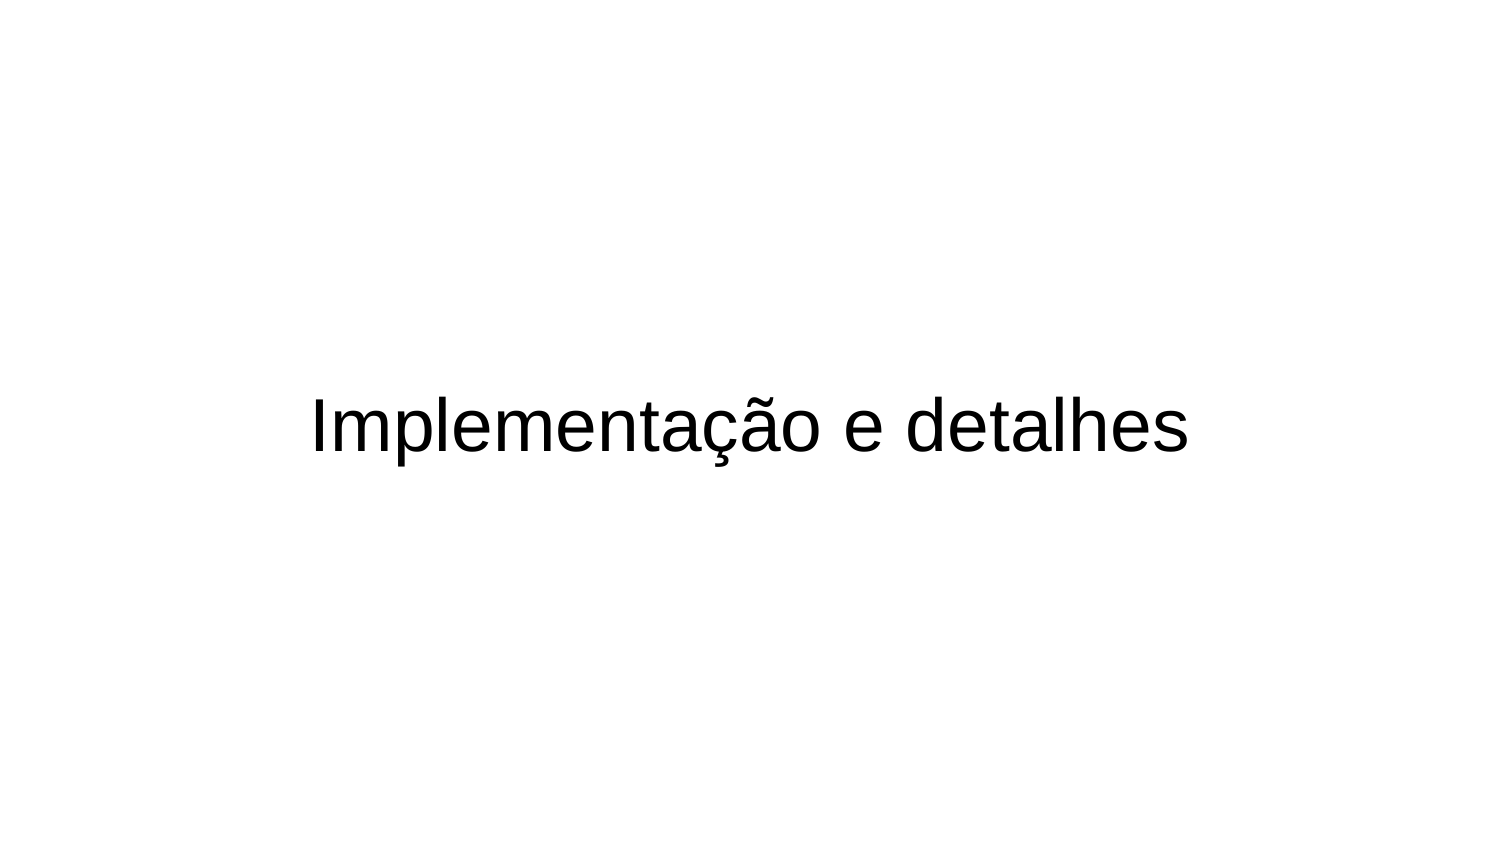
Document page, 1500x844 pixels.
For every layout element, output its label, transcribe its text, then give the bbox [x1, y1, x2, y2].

title Implementação e detalhes [51, 352, 1449, 491]
